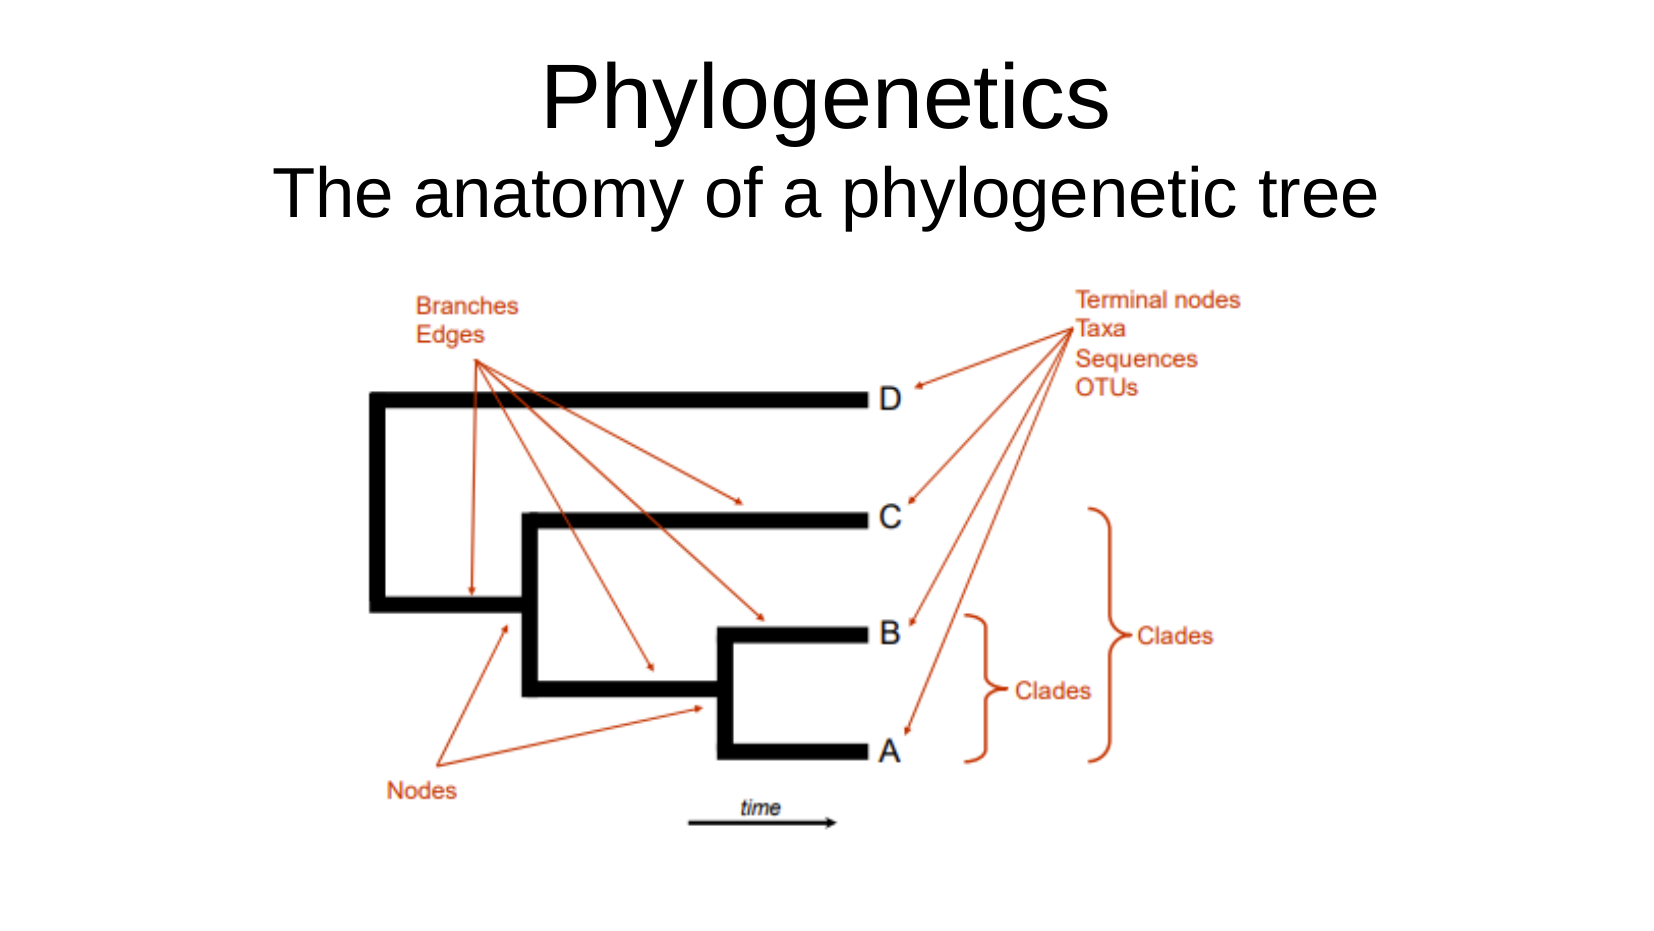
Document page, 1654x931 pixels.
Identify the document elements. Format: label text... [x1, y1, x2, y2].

title Phylogenetics The anatomy of a phylogenetic tree [82, 37, 1571, 193]
picture [333, 278, 1251, 834]
